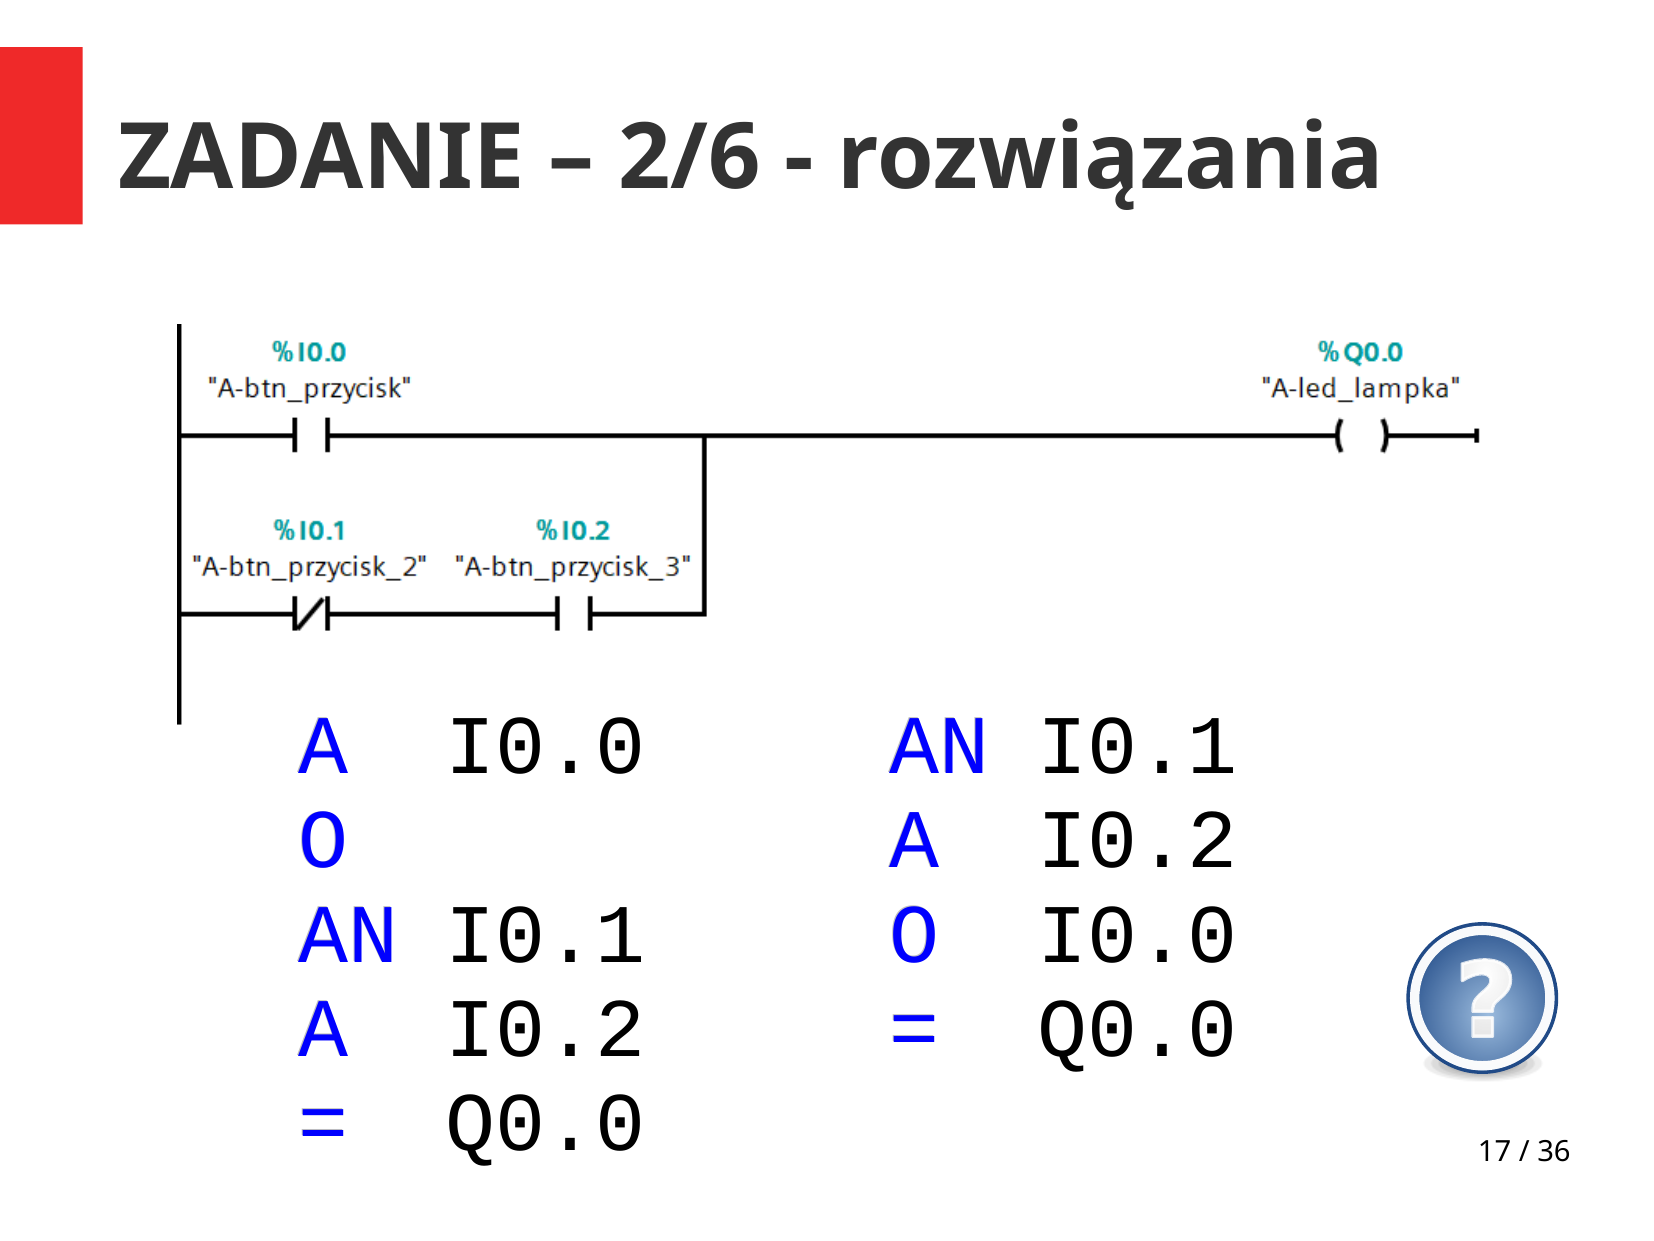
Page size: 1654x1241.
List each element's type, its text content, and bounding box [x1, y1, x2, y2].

picture [1393, 909, 1571, 1087]
title ZADANIE – 2/6 - rozwiązania [118, 49, 1571, 257]
text_box AN I0.1 A I0.2 O I0.0 = Q0.0 [874, 696, 1252, 1089]
text_box A I0.0 O AN I0.1 A I0.2 = Q0.0 [283, 696, 661, 1217]
picture [177, 324, 1484, 728]
